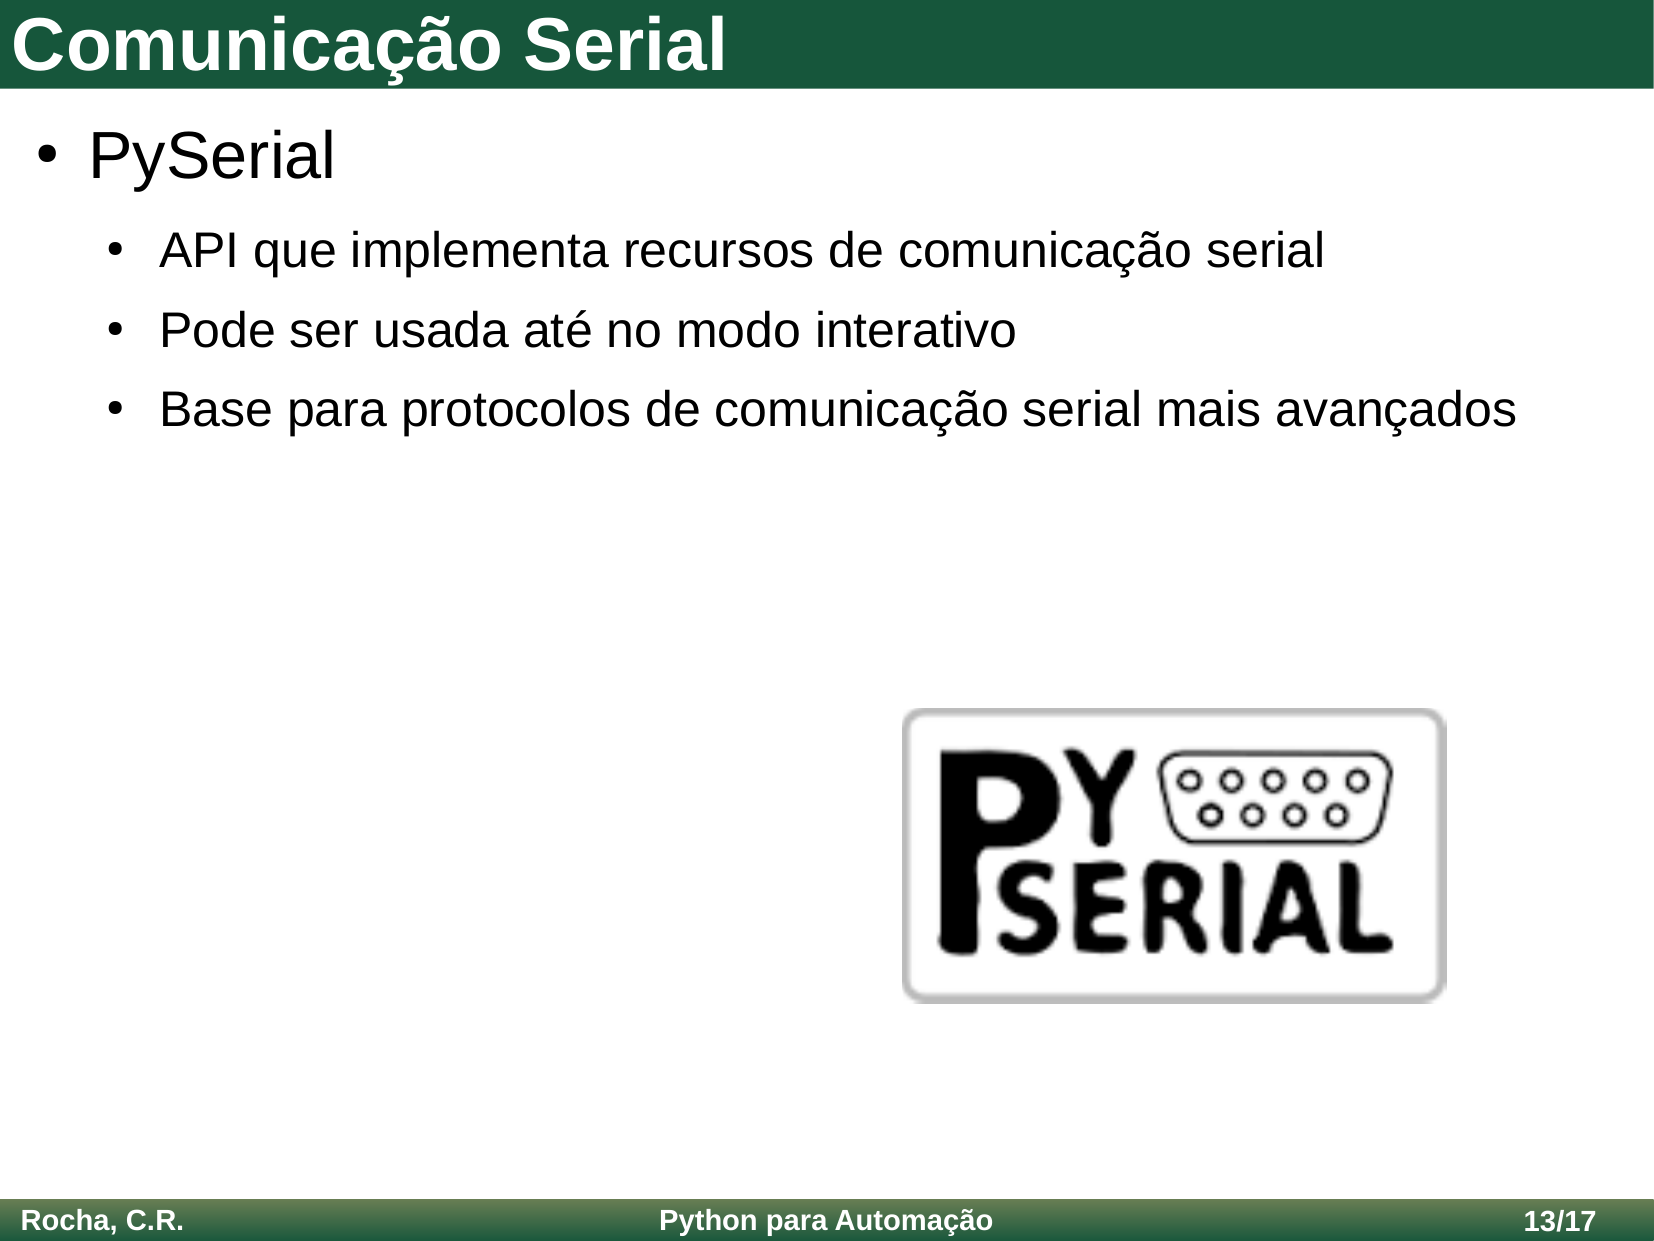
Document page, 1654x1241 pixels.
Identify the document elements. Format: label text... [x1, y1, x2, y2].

picture [902, 708, 1447, 1004]
title Comunicação Serial [11, 0, 1625, 89]
list PySerial API que implementa recursos de comunicação serial Pode ser usada até no modo interativo Base para protocolos de comunicação serial mais avançados [17, 118, 1625, 1152]
